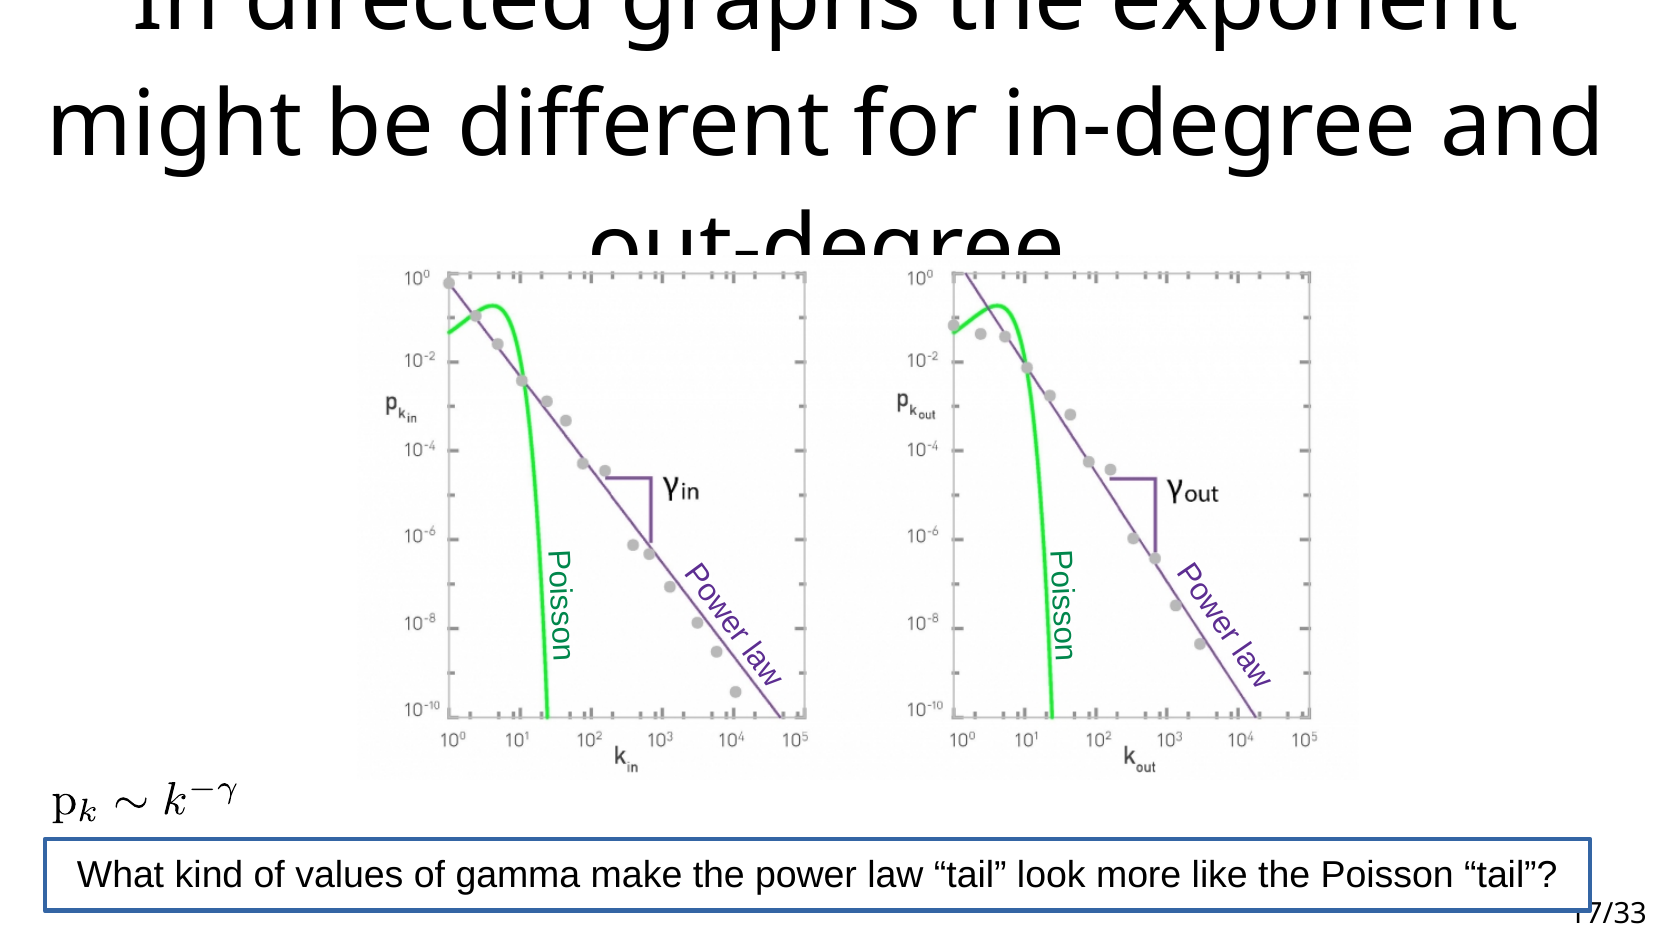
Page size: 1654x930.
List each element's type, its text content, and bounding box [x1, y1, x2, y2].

text_box Power law [1127, 540, 1310, 752]
text_box What kind of values of gamma make the power law “tail” look more like the Poisson “tail”? [45, 839, 1591, 911]
text_box Poisson [499, 534, 591, 693]
text_box Poisson [1001, 534, 1093, 693]
picture [357, 255, 1359, 780]
text_box Power law [635, 540, 821, 751]
picture [49, 775, 241, 826]
title In directed graphs the exponent might be different for in-degree and out-degree [0, 0, 1653, 256]
